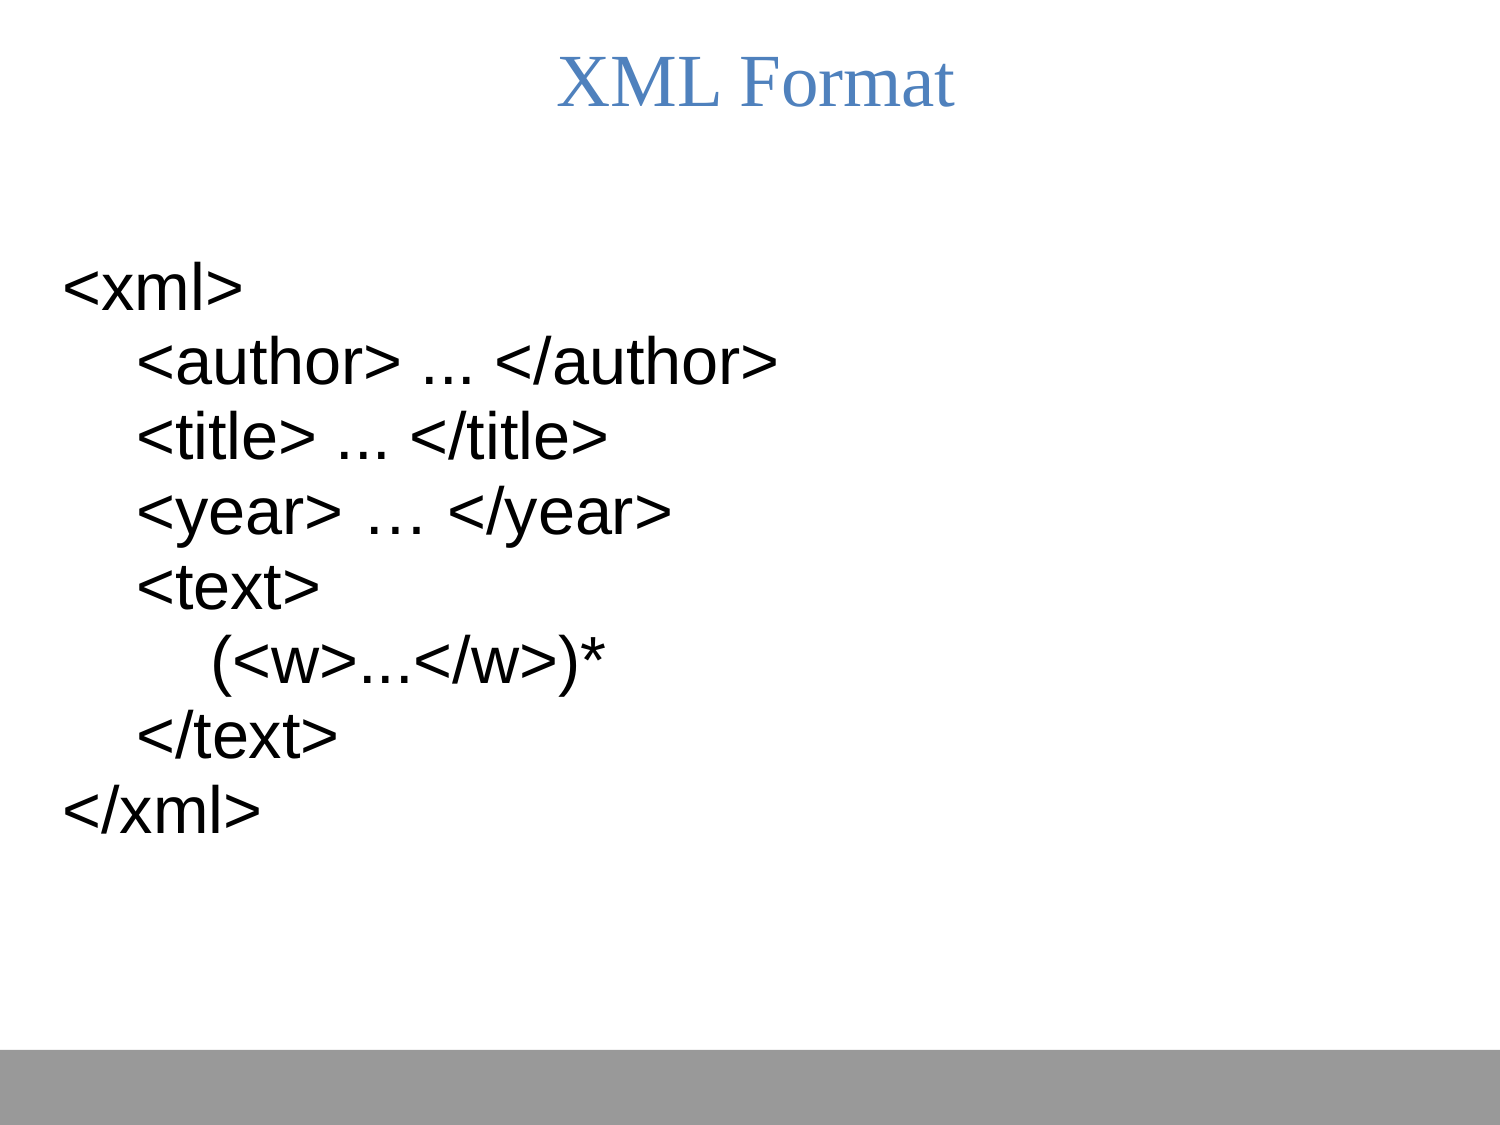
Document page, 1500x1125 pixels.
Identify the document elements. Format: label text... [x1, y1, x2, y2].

subtitle <xml> <author> ... </author> <title> ... </title> <year> … </year> <text> (<w>...</w>)* </text> </xml> [62, 174, 1450, 1025]
title XML Format [62, 12, 1450, 150]
